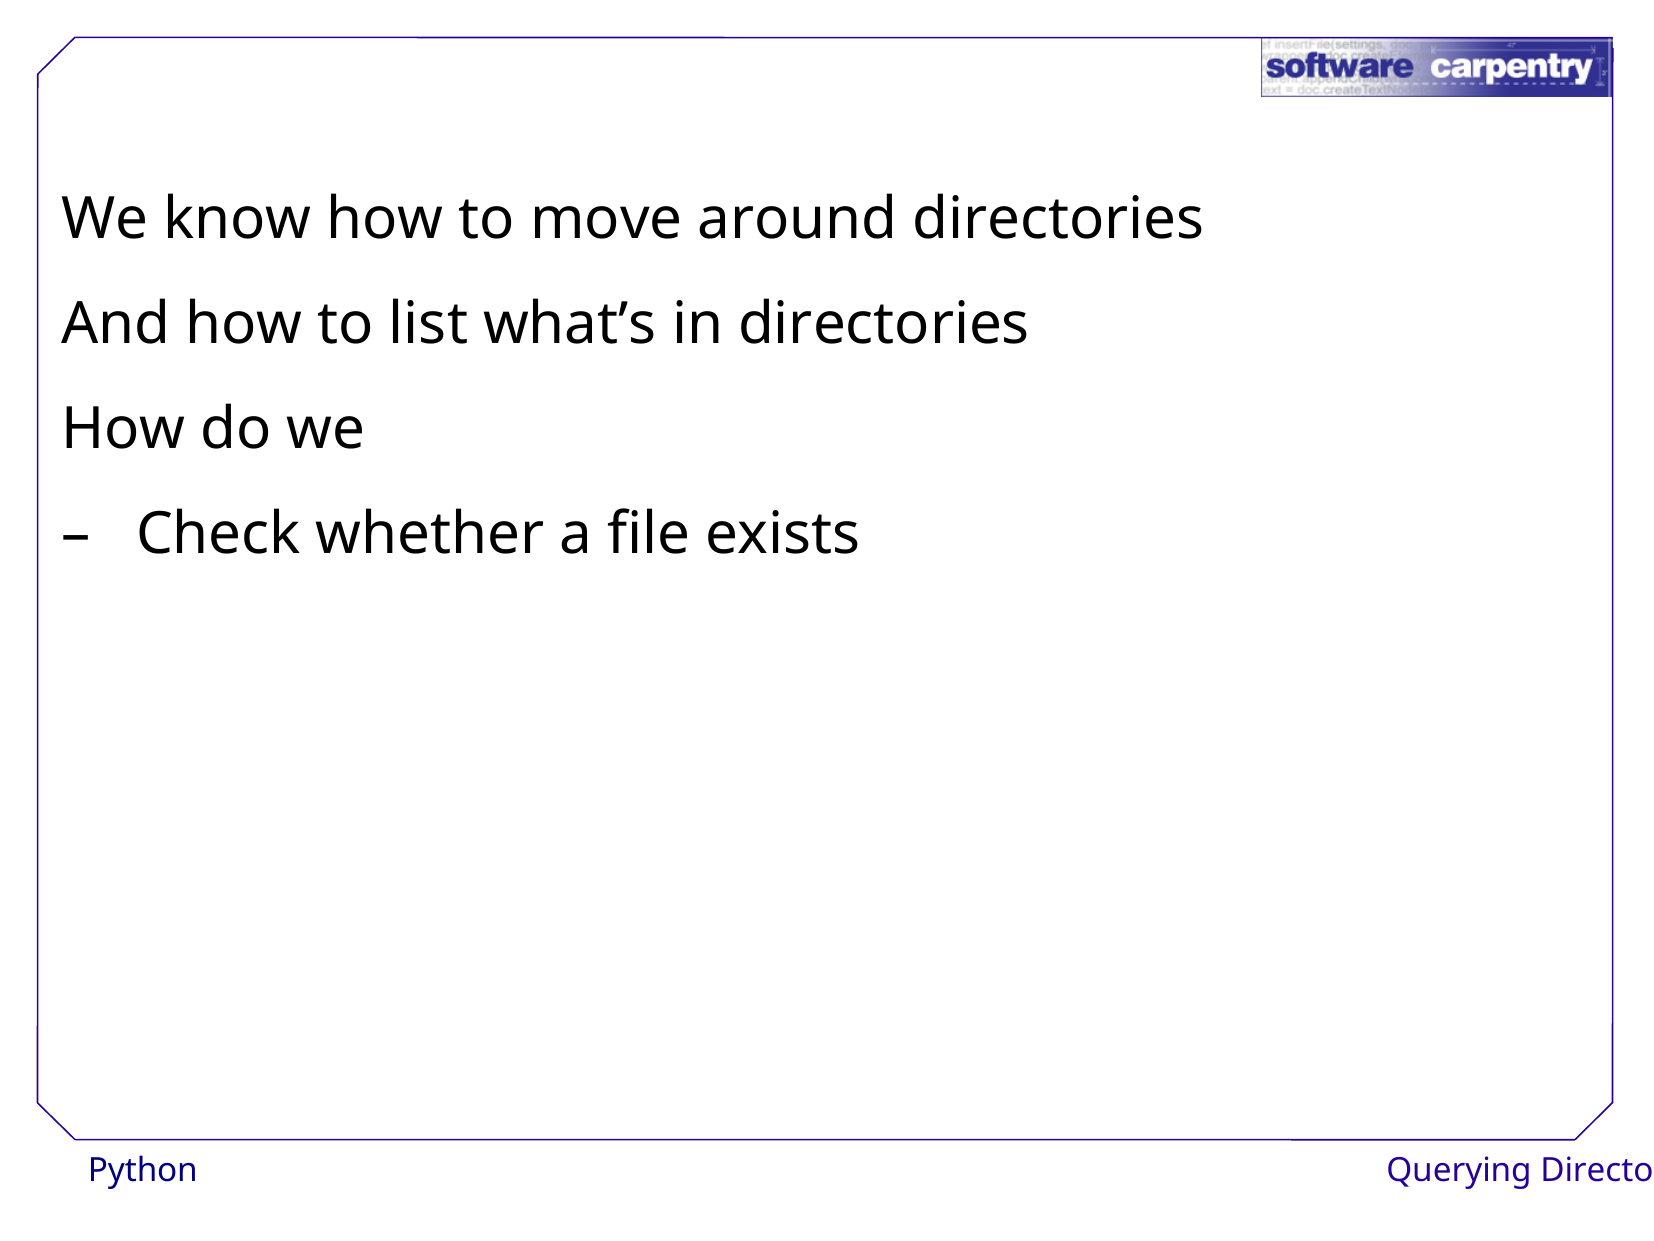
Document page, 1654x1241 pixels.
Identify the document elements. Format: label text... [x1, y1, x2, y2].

text_box We know how to move around directories And how to list what’s in directories How do we – Check whether a file exists [46, 137, 1369, 574]
picture [1261, 39, 1613, 97]
